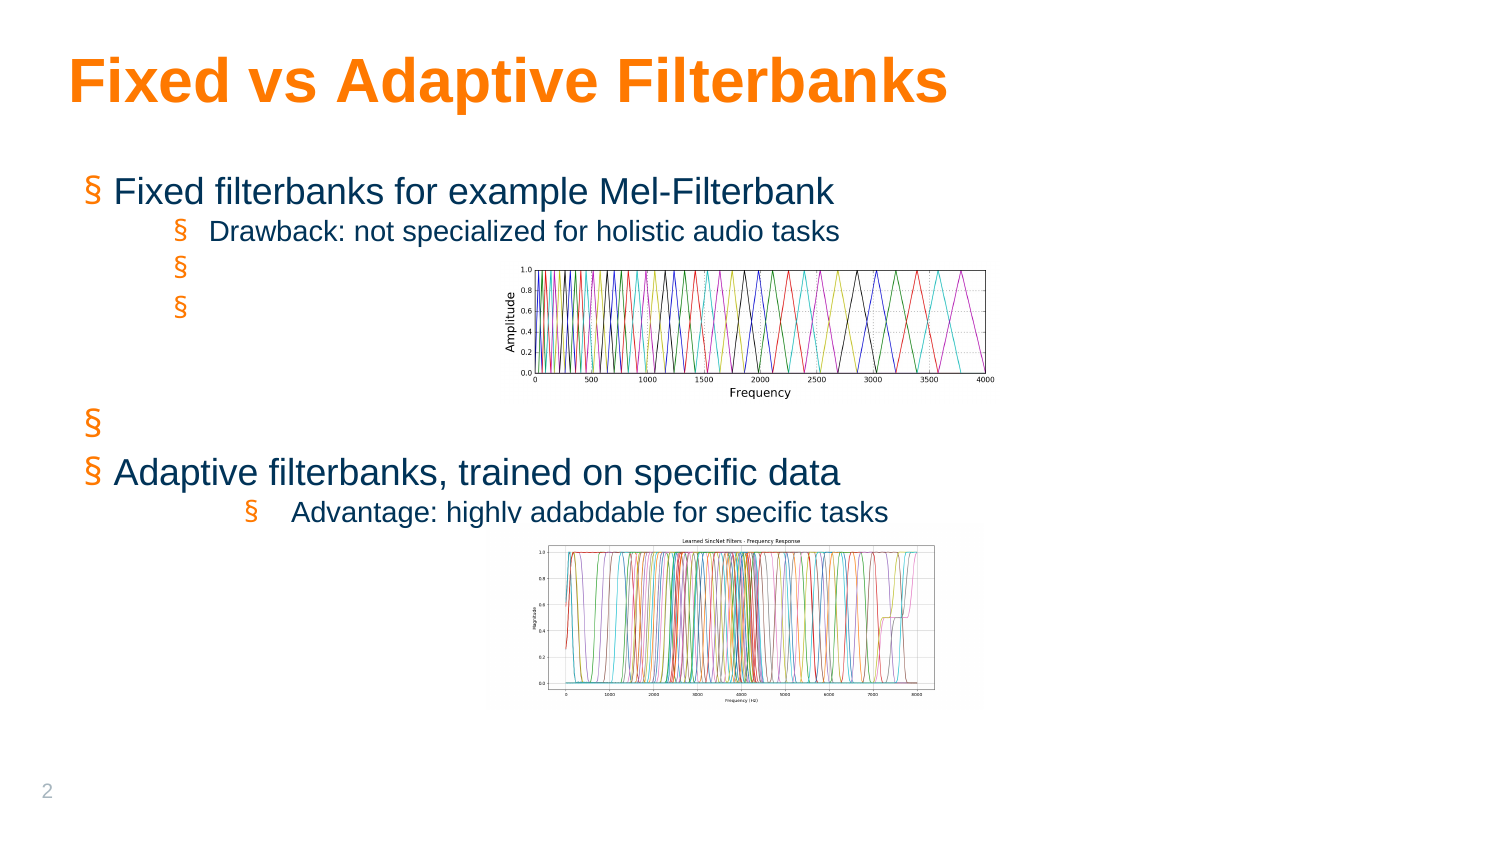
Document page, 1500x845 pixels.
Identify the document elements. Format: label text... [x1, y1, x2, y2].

slide_number 2 [41, 777, 112, 803]
list Fixed filterbanks for example Mel-Filterbank Drawback: not specialized for holistic audio tasks Adaptive filterbanks, trained on specific data Advantage: highly adabdable for specific tasks [68, 159, 1432, 710]
title Fixed vs Adaptive Filterbanks [68, 40, 1432, 116]
picture [486, 523, 984, 710]
picture [500, 261, 1000, 404]
